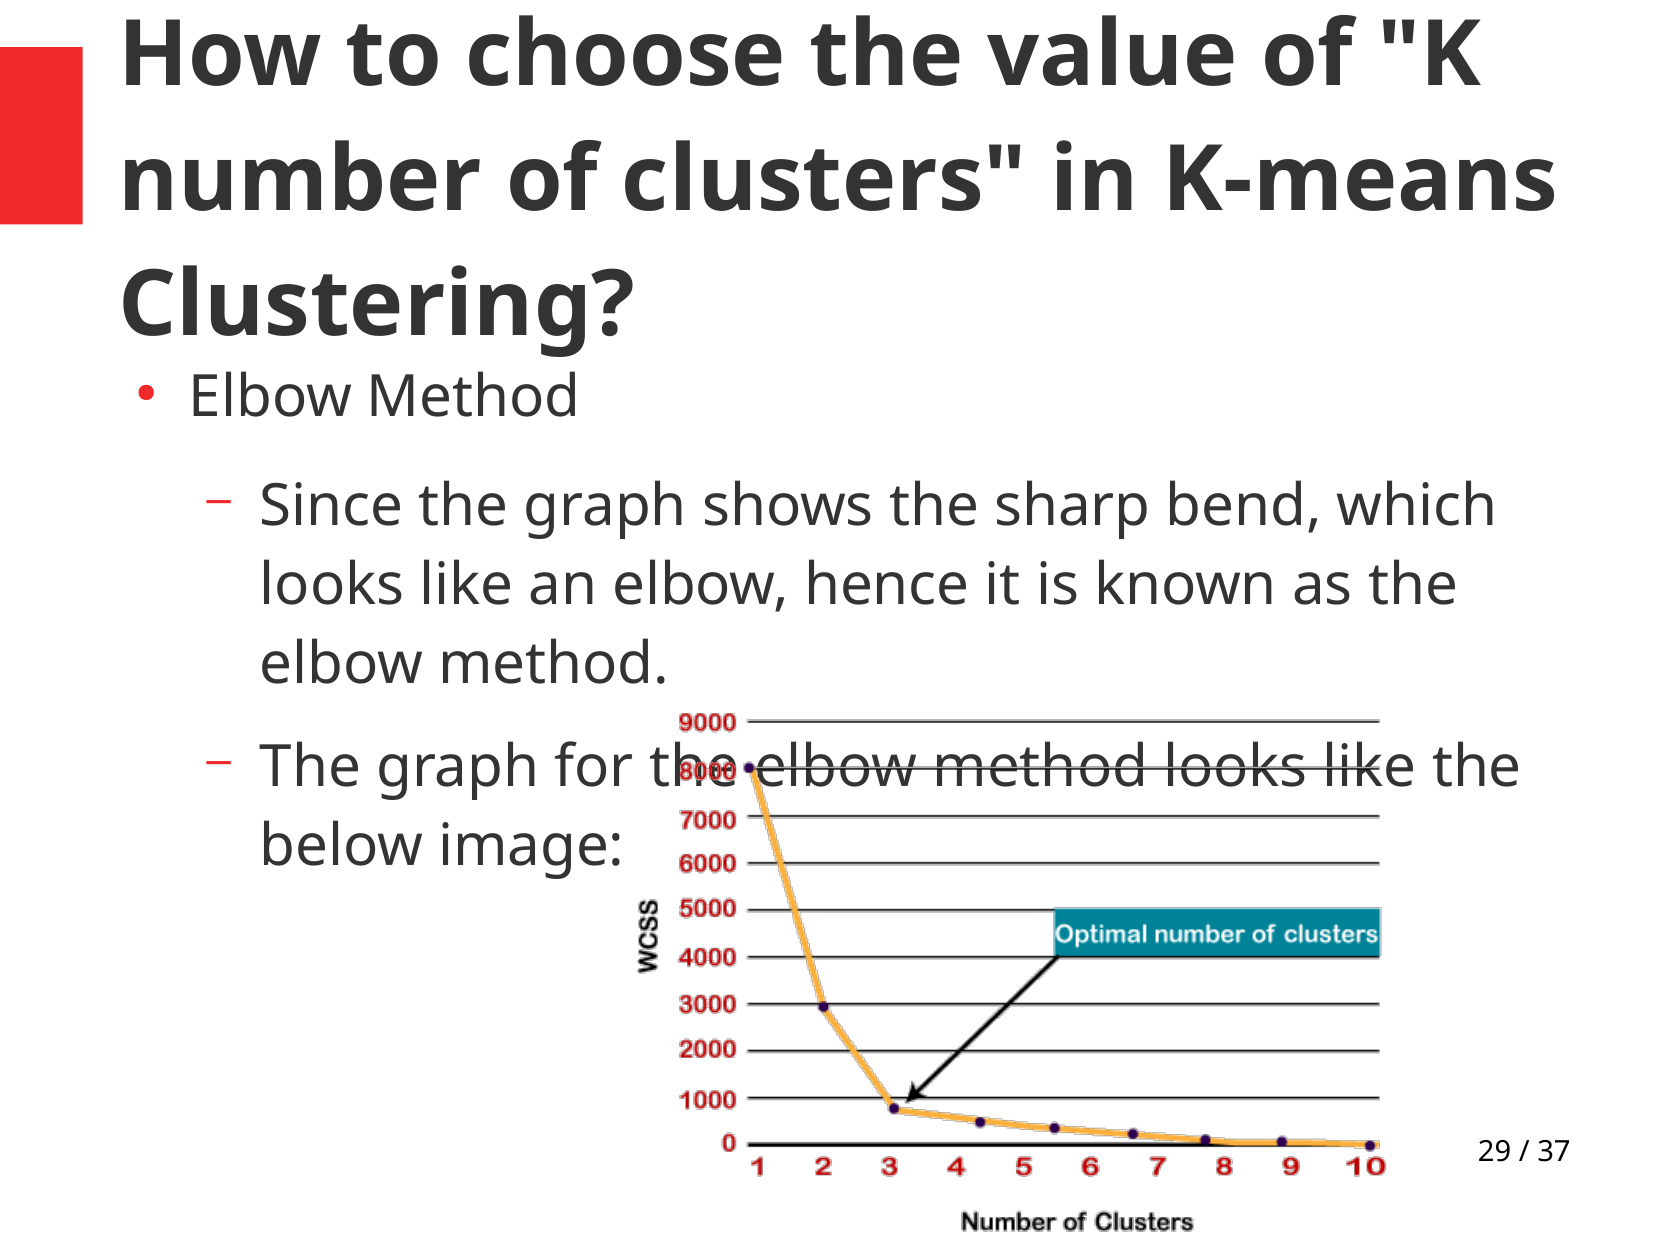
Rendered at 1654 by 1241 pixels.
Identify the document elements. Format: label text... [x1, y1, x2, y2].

list Elbow Method Since the graph shows the sharp bend, which looks like an elbow, hence it is known as the elbow method. The graph for the elbow method looks like the below image: [118, 354, 1536, 1074]
picture [625, 698, 1408, 1241]
title How to choose the value of "K number of clusters" in K-means Clustering? [118, 0, 1654, 363]
